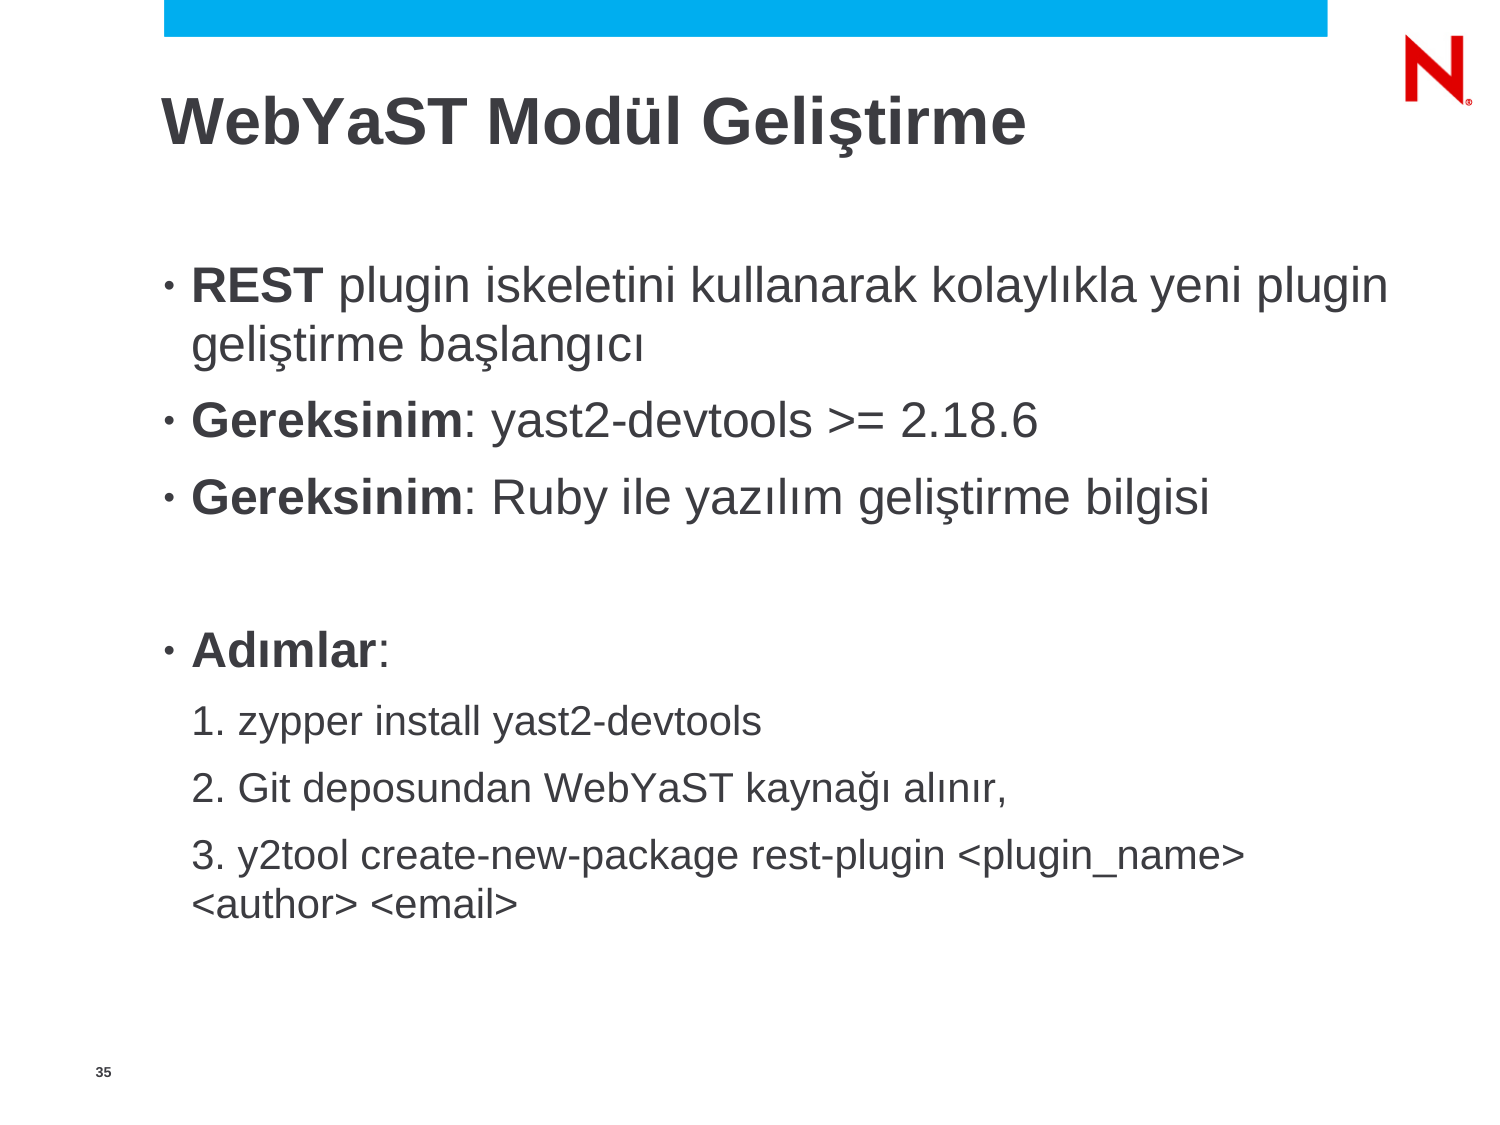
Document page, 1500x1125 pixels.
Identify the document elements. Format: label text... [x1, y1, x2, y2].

title WebYaST Modül Geliştirme [161, 41, 1383, 205]
list REST plugin iskeletini kullanarak kolaylıkla yeni plugin geliştirme başlangıcı Gereksinim: yast2-devtools >= 2.18.6 Gereksinim: Ruby ile yazılım geliştirme bilgisi Adımlar: 1. zypper install yast2-devtools 2. Git deposundan WebYaST kaynağı alınır, 3. y2tool create-new-package rest-plugin <plugin_name> <author> <email> [163, 254, 1404, 986]
picture [1403, 32, 1473, 107]
